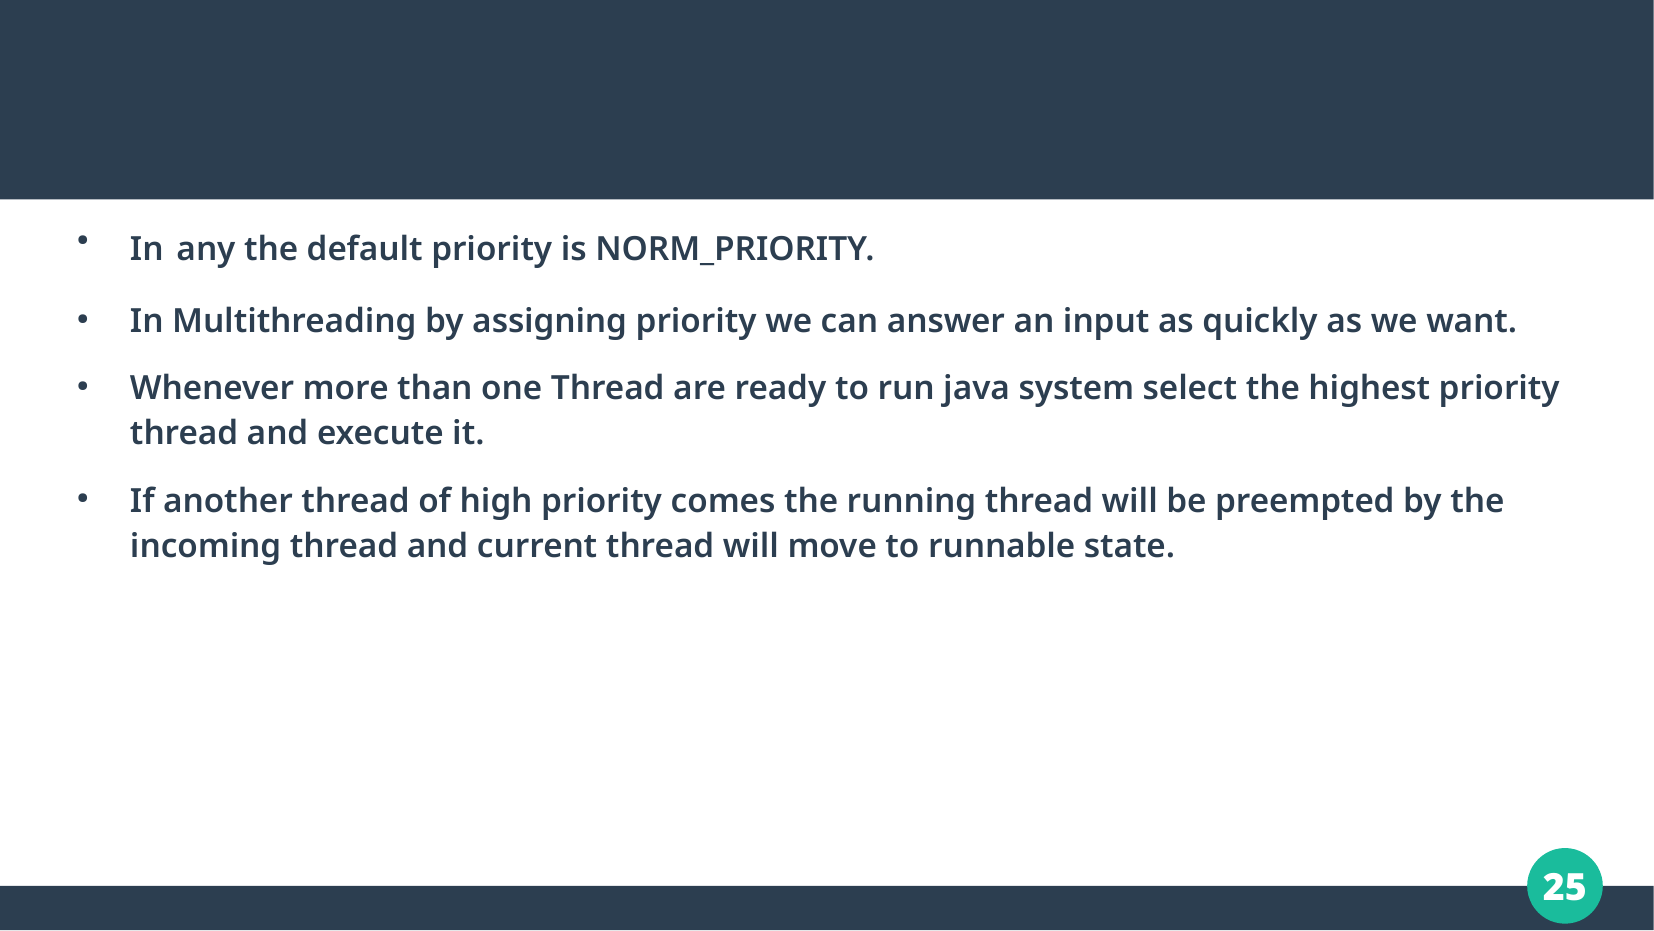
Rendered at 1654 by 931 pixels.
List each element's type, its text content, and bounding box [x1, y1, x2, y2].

list In any the default priority is NORM_PRIORITY. In Multithreading by assigning priority we can answer an input as quickly as we want. Whenever more than one Thread are ready to run java system select the highest priority thread and execute it. If another thread of high priority comes the running thread will be preempted by the incoming thread and current thread will move to runnable state. [59, 206, 1595, 864]
